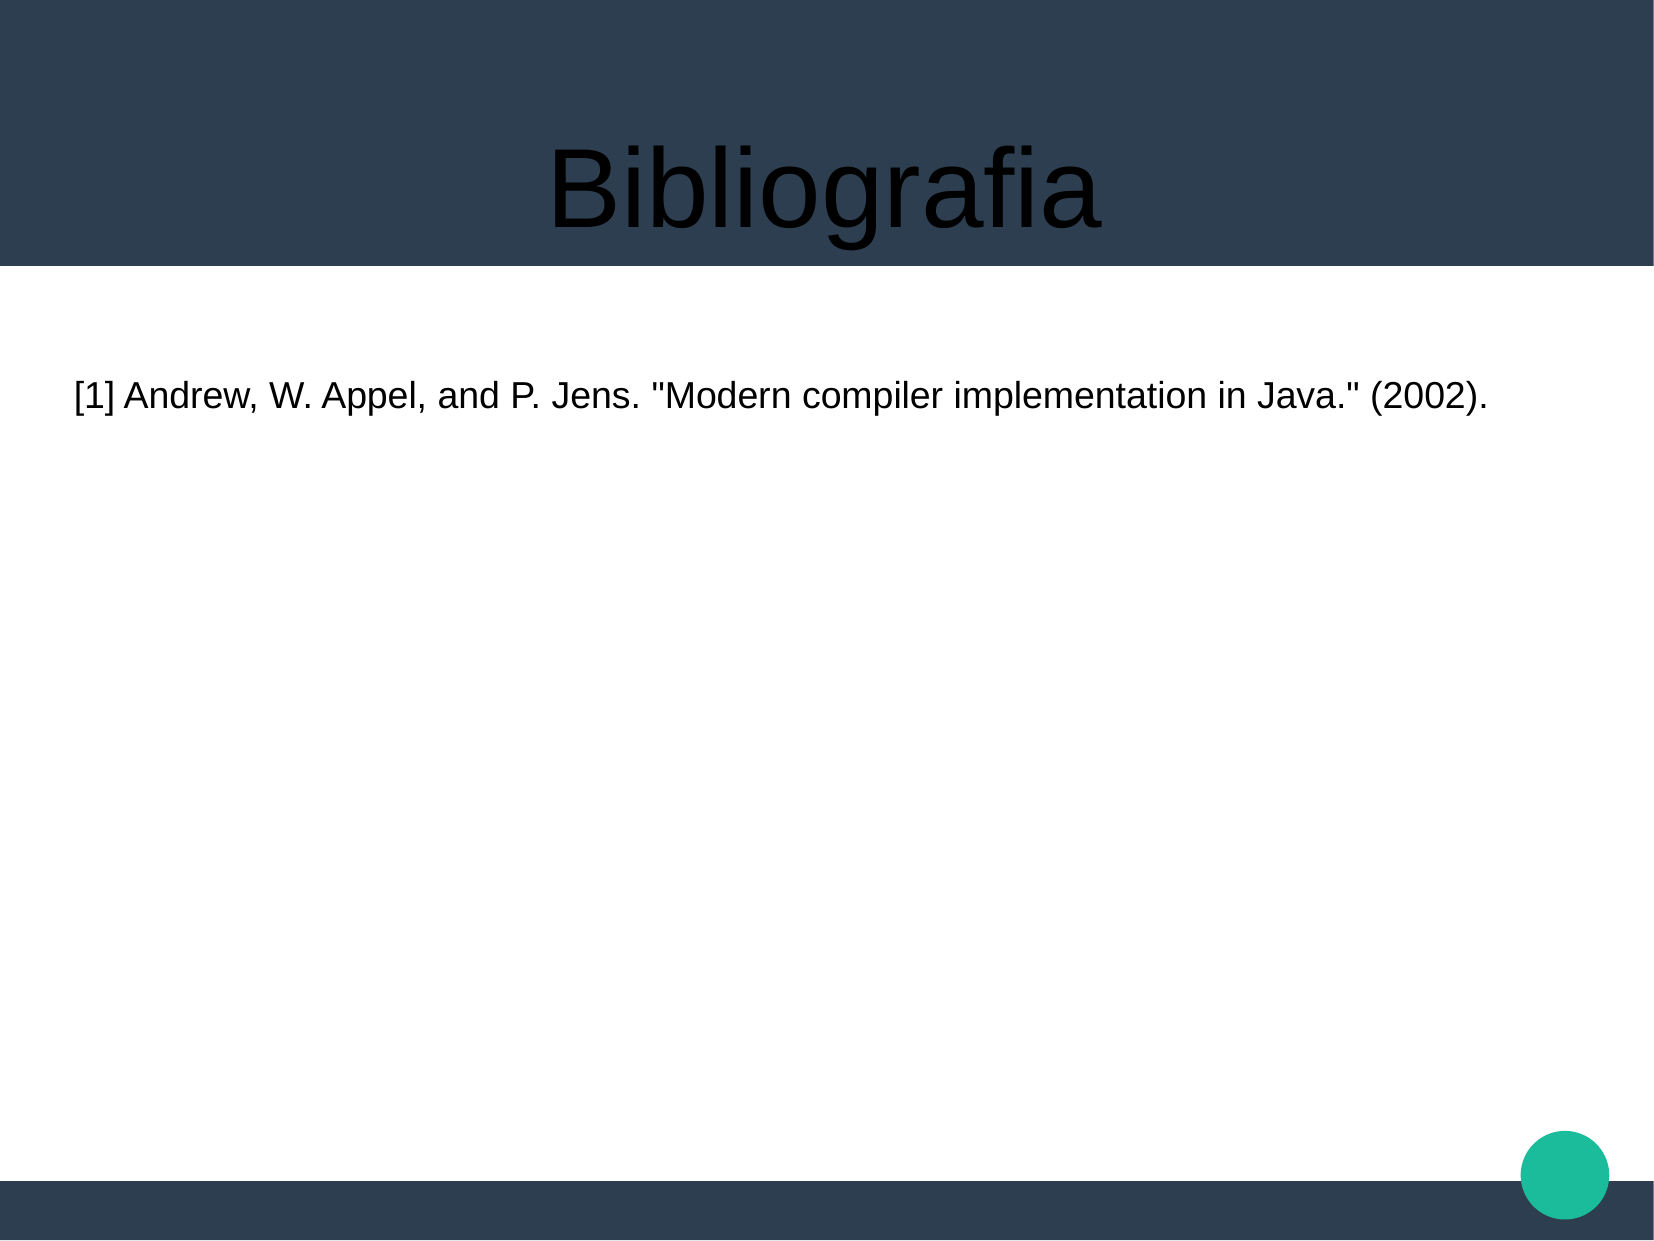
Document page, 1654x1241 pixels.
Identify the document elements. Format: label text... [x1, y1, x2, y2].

text_box Bibliografia [531, 118, 1654, 1241]
text_box [1] Andrew, W. Appel, and P. Jens. "Modern compiler implementation in Java." (2002). [59, 324, 1625, 1093]
